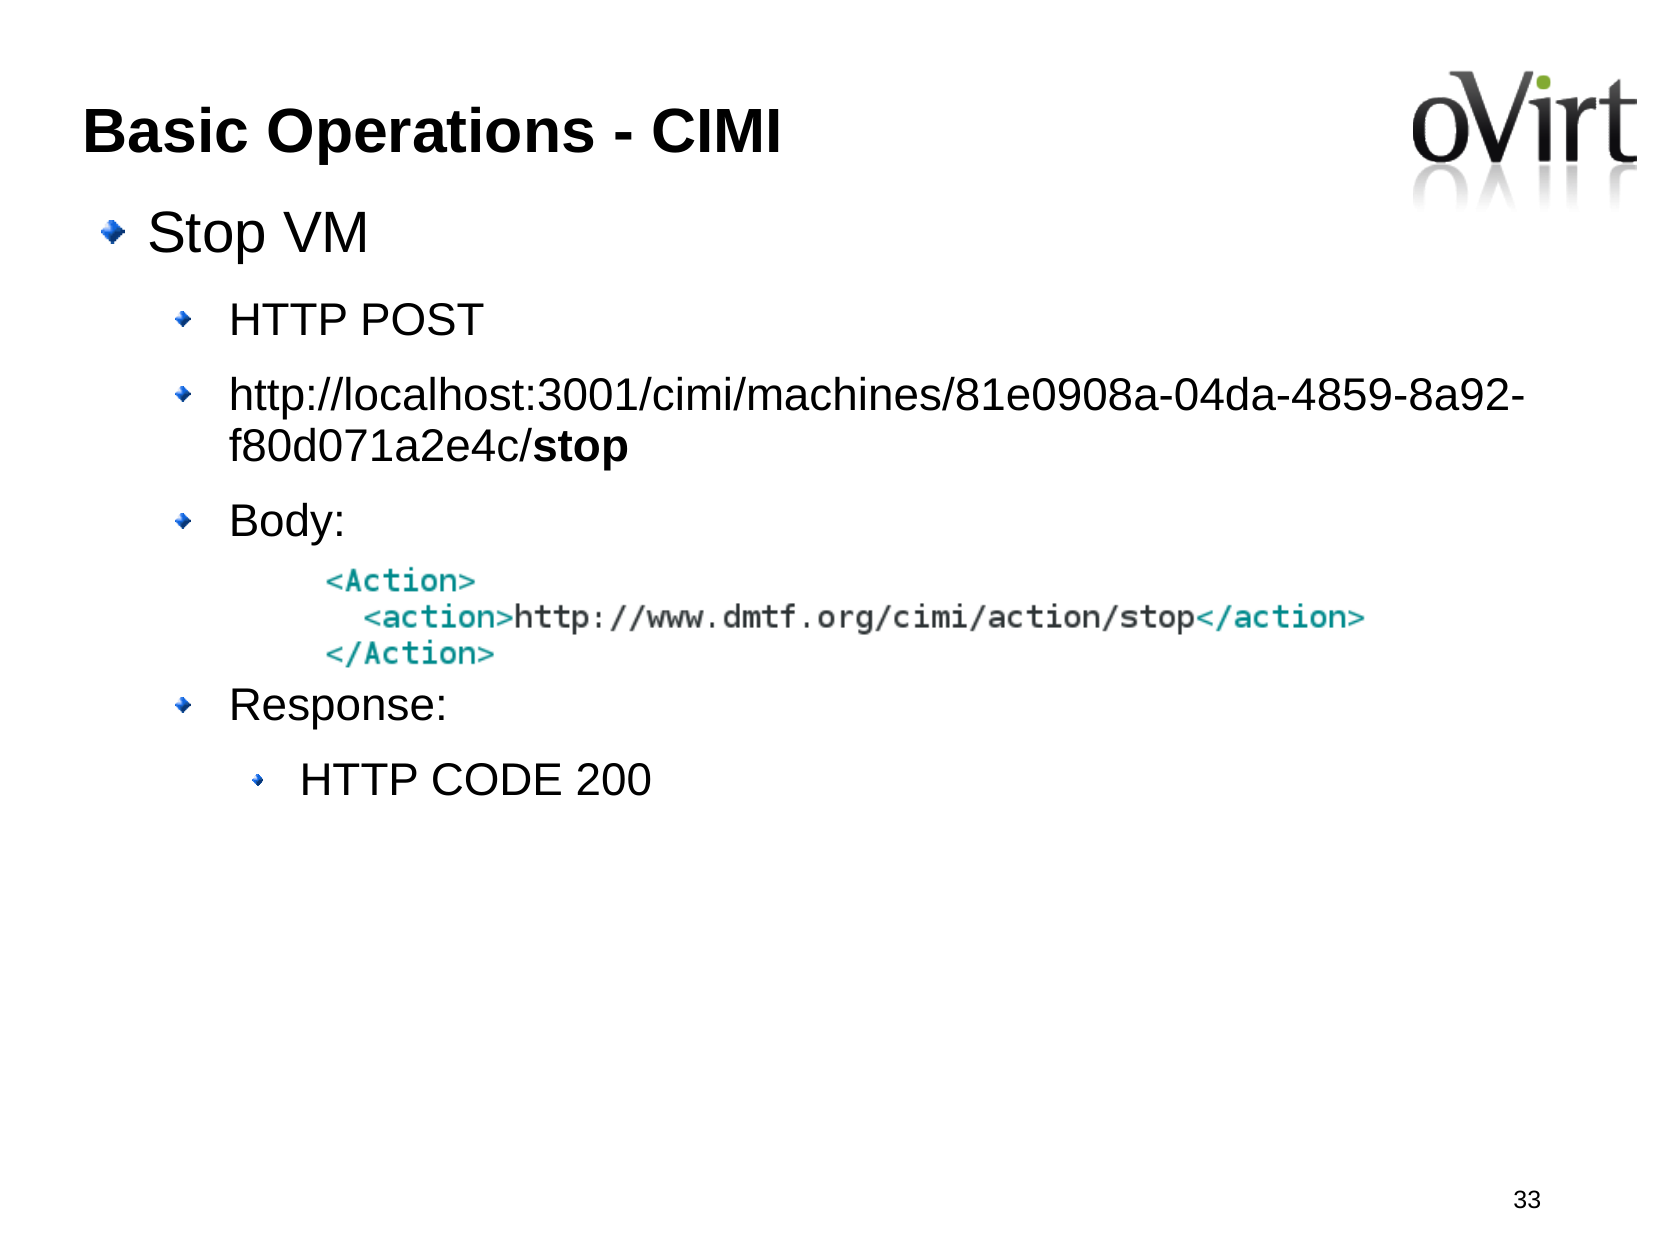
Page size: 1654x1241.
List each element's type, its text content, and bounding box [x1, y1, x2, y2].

picture [1413, 63, 1637, 212]
list Stop VM HTTP POST http://localhost:3001/cimi/machines/81e0908a-04da-4859-8a92-f80d071a2e4c/stop Body: Response: HTTP CODE 200 [86, 199, 1576, 993]
picture [322, 564, 1373, 685]
title Basic Operations - CIMI [82, 37, 1303, 226]
